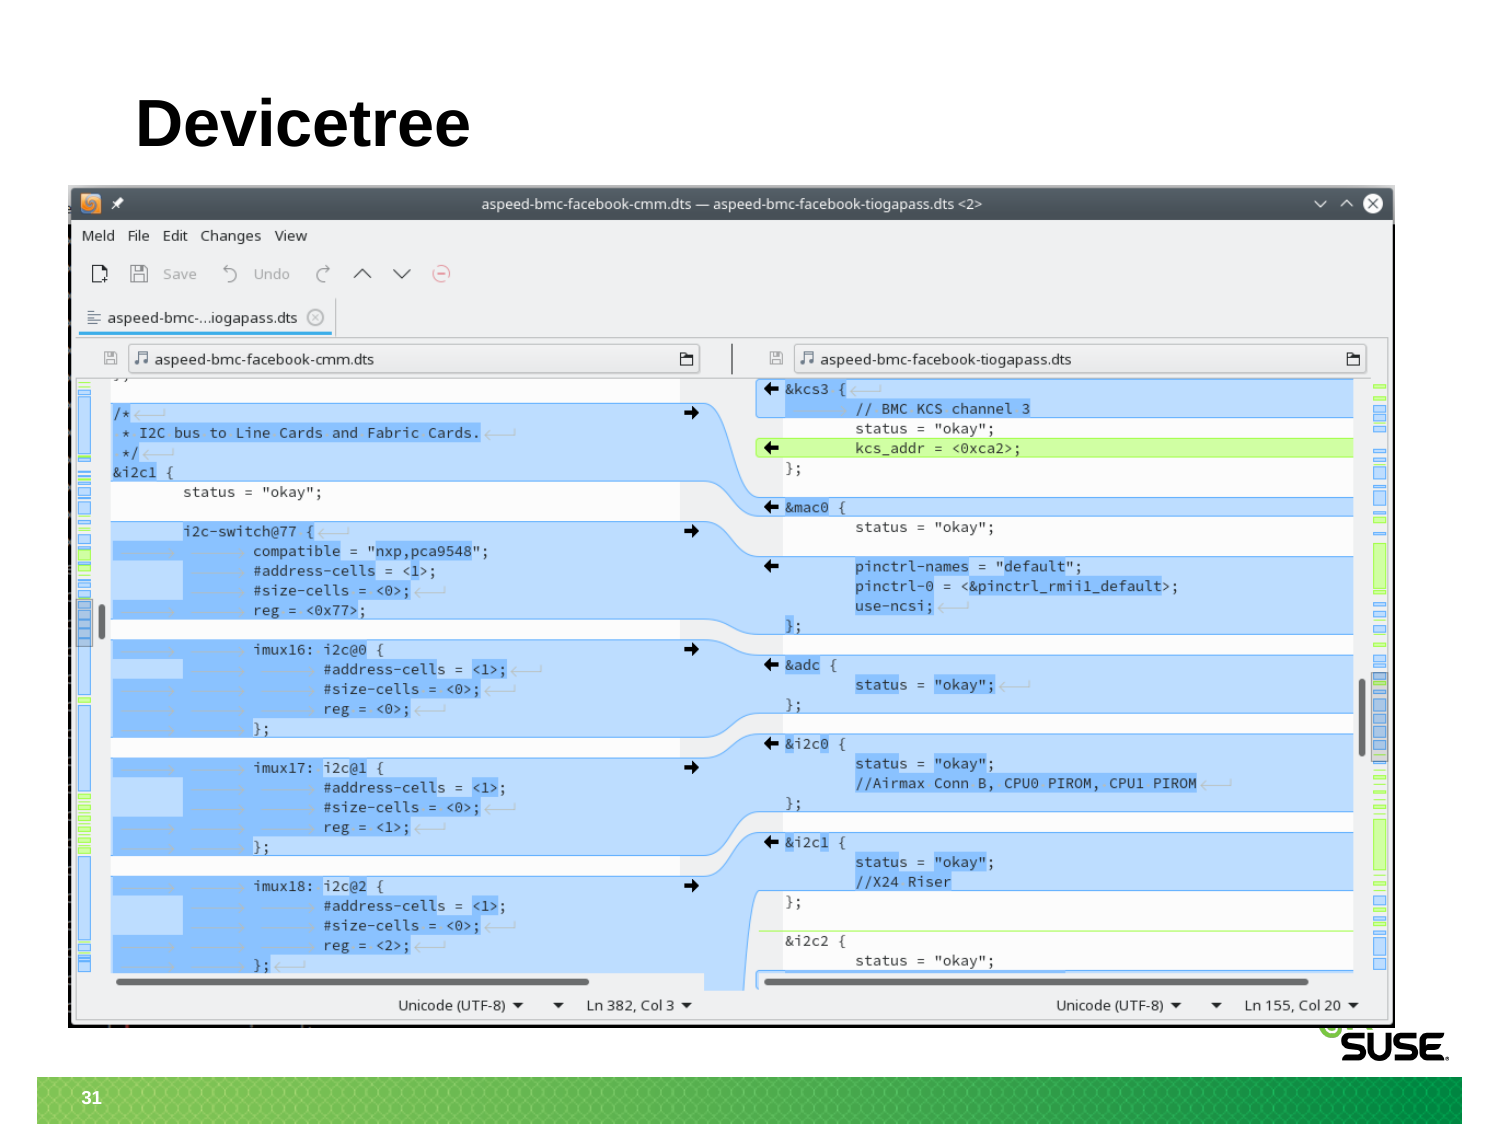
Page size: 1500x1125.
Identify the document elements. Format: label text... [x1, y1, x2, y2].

picture [37, 1077, 1462, 1124]
picture [68, 185, 1449, 1061]
title Devicetree [135, 41, 1372, 185]
